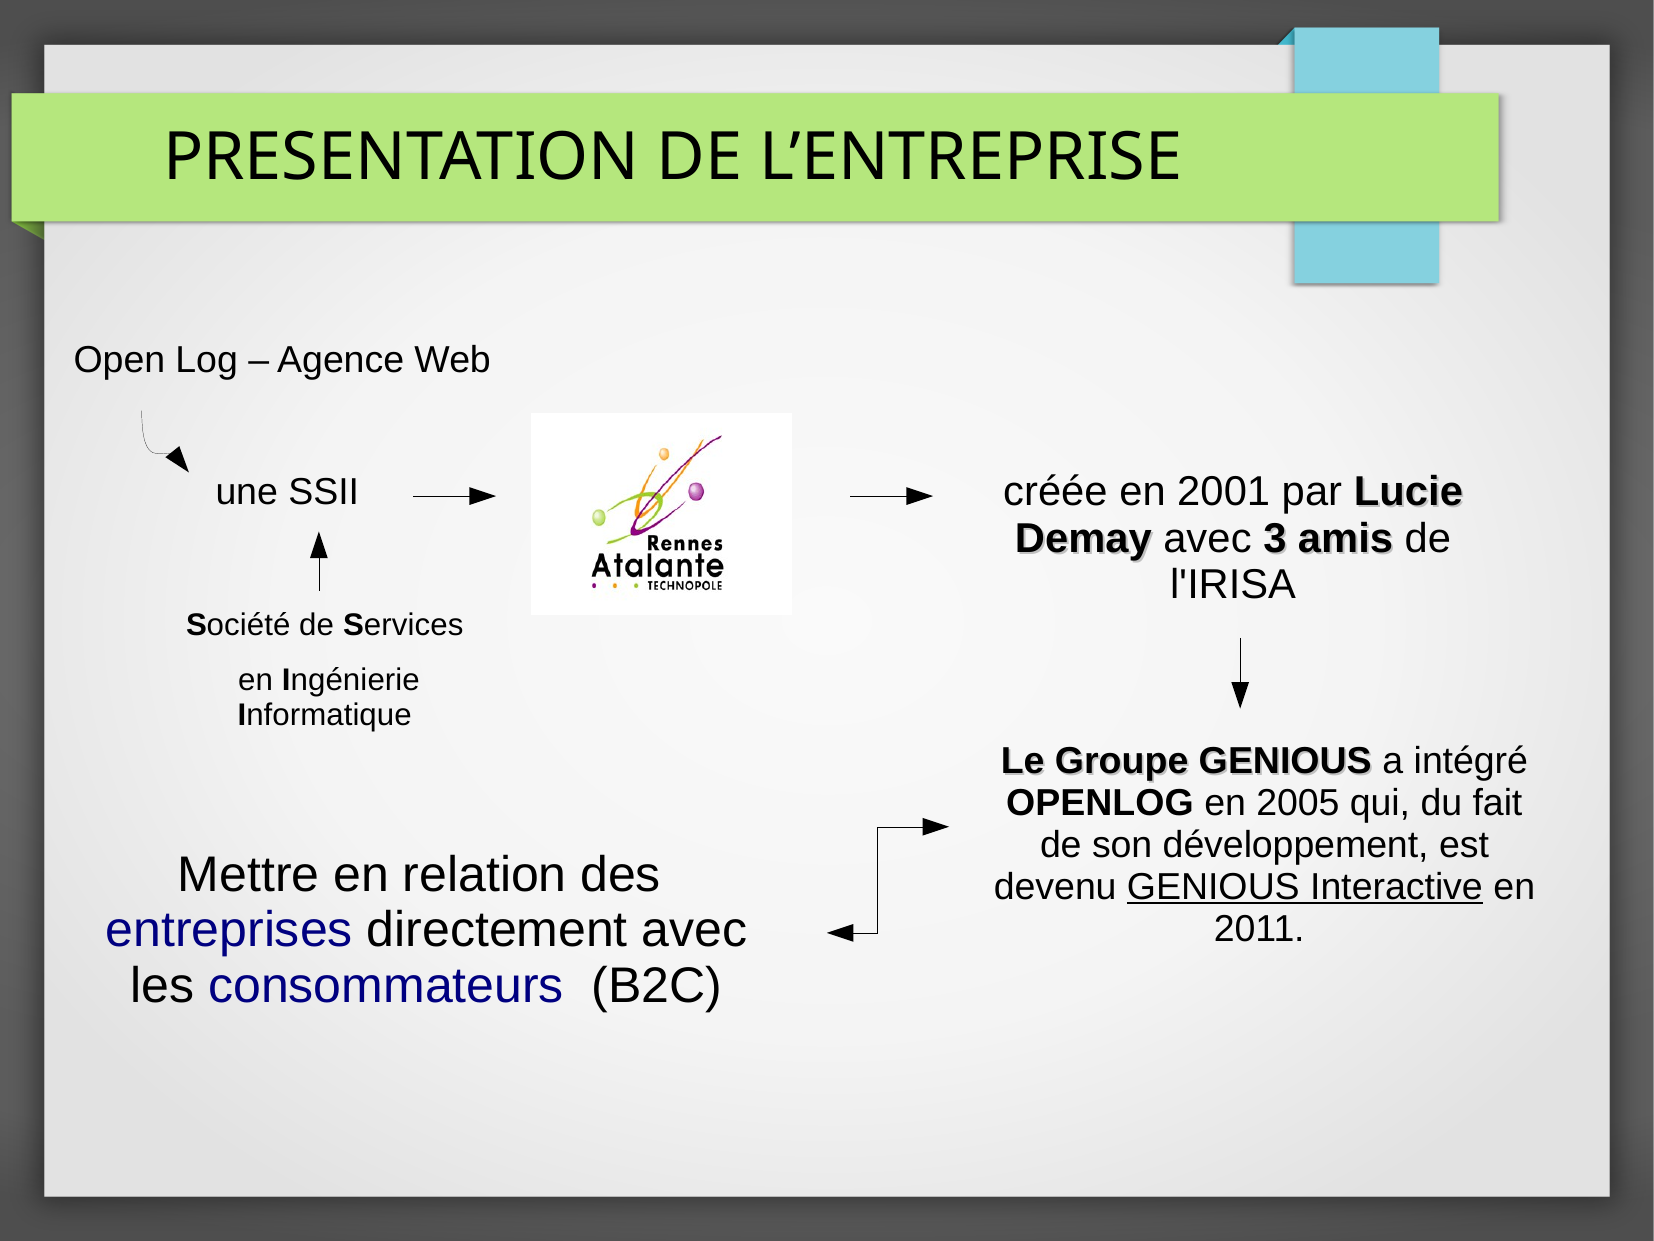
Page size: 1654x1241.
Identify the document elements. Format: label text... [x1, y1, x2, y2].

text_box créée en 2001 par Lucie Demay avec 3 amis de l'IRISA [980, 460, 1486, 618]
text_box Le Groupe GENIOUS a intégré OPENLOG en 2005 qui, du fait de son développement, est devenu GENIOUS Interactive en 2011. [969, 732, 1560, 960]
text_box une SSII [200, 462, 375, 520]
text_box Mettre en relation des entreprises directement avec les consommateurs (B2C) [82, 838, 771, 1023]
text_box Société de Services en Ingénierie Informatique [141, 599, 508, 743]
text_box Open Log – Agence Web [58, 330, 721, 430]
title PRESENTATION DE L’ENTREPRISE [82, 94, 1264, 213]
picture [0, 0, 1654, 1241]
